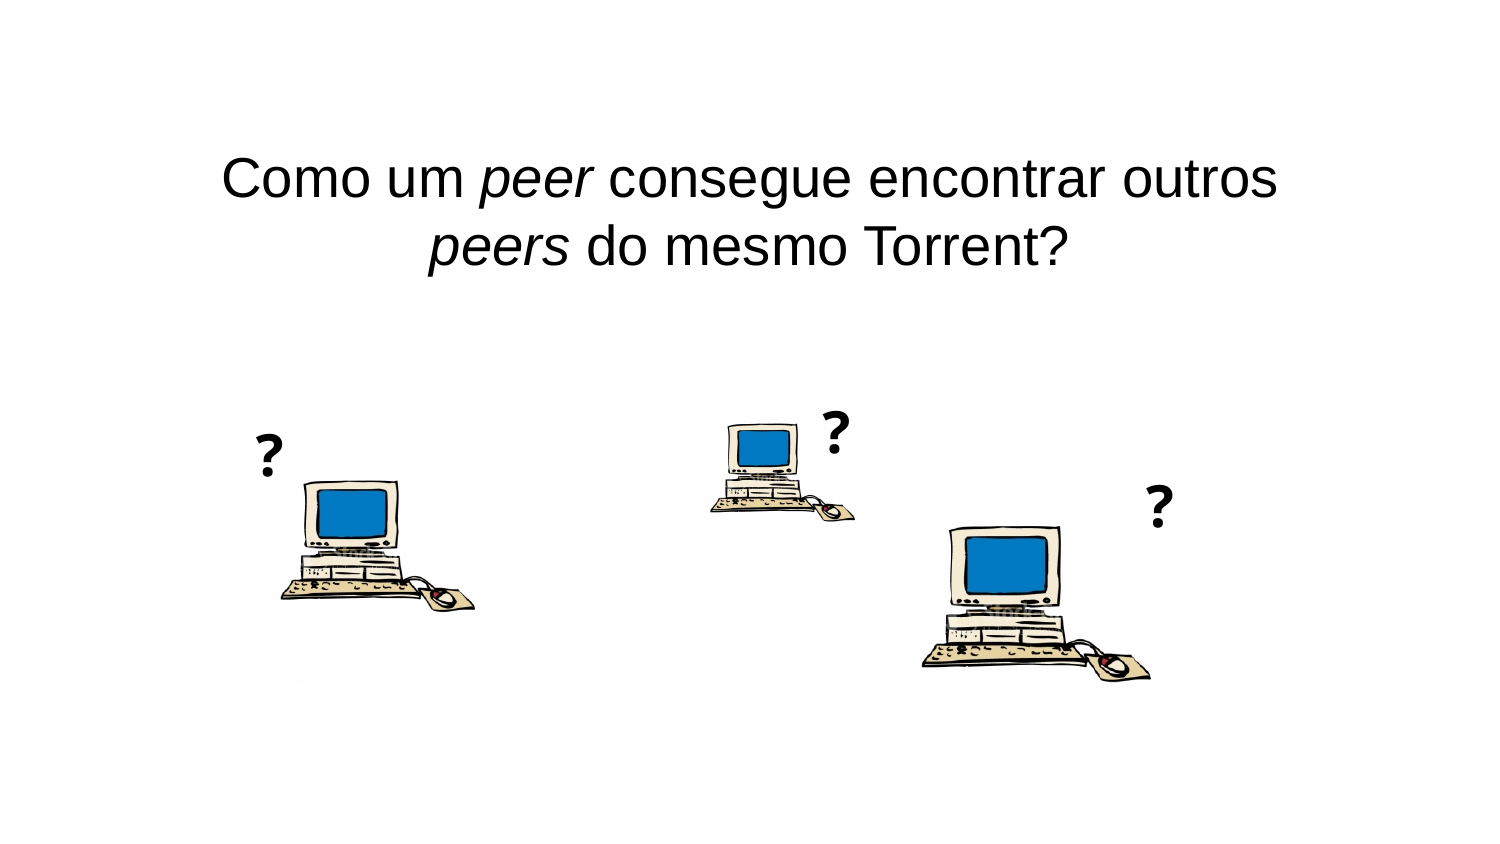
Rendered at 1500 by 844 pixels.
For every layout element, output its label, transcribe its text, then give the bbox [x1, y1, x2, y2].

text_box ? [1131, 453, 1232, 554]
picture [907, 466, 1164, 770]
picture [701, 386, 863, 577]
picture [268, 430, 486, 686]
title Como um peer consegue encontrar outros peers do mesmo Torrent? [185, 74, 1315, 344]
text_box ? [807, 380, 885, 481]
text_box ? [240, 402, 341, 503]
